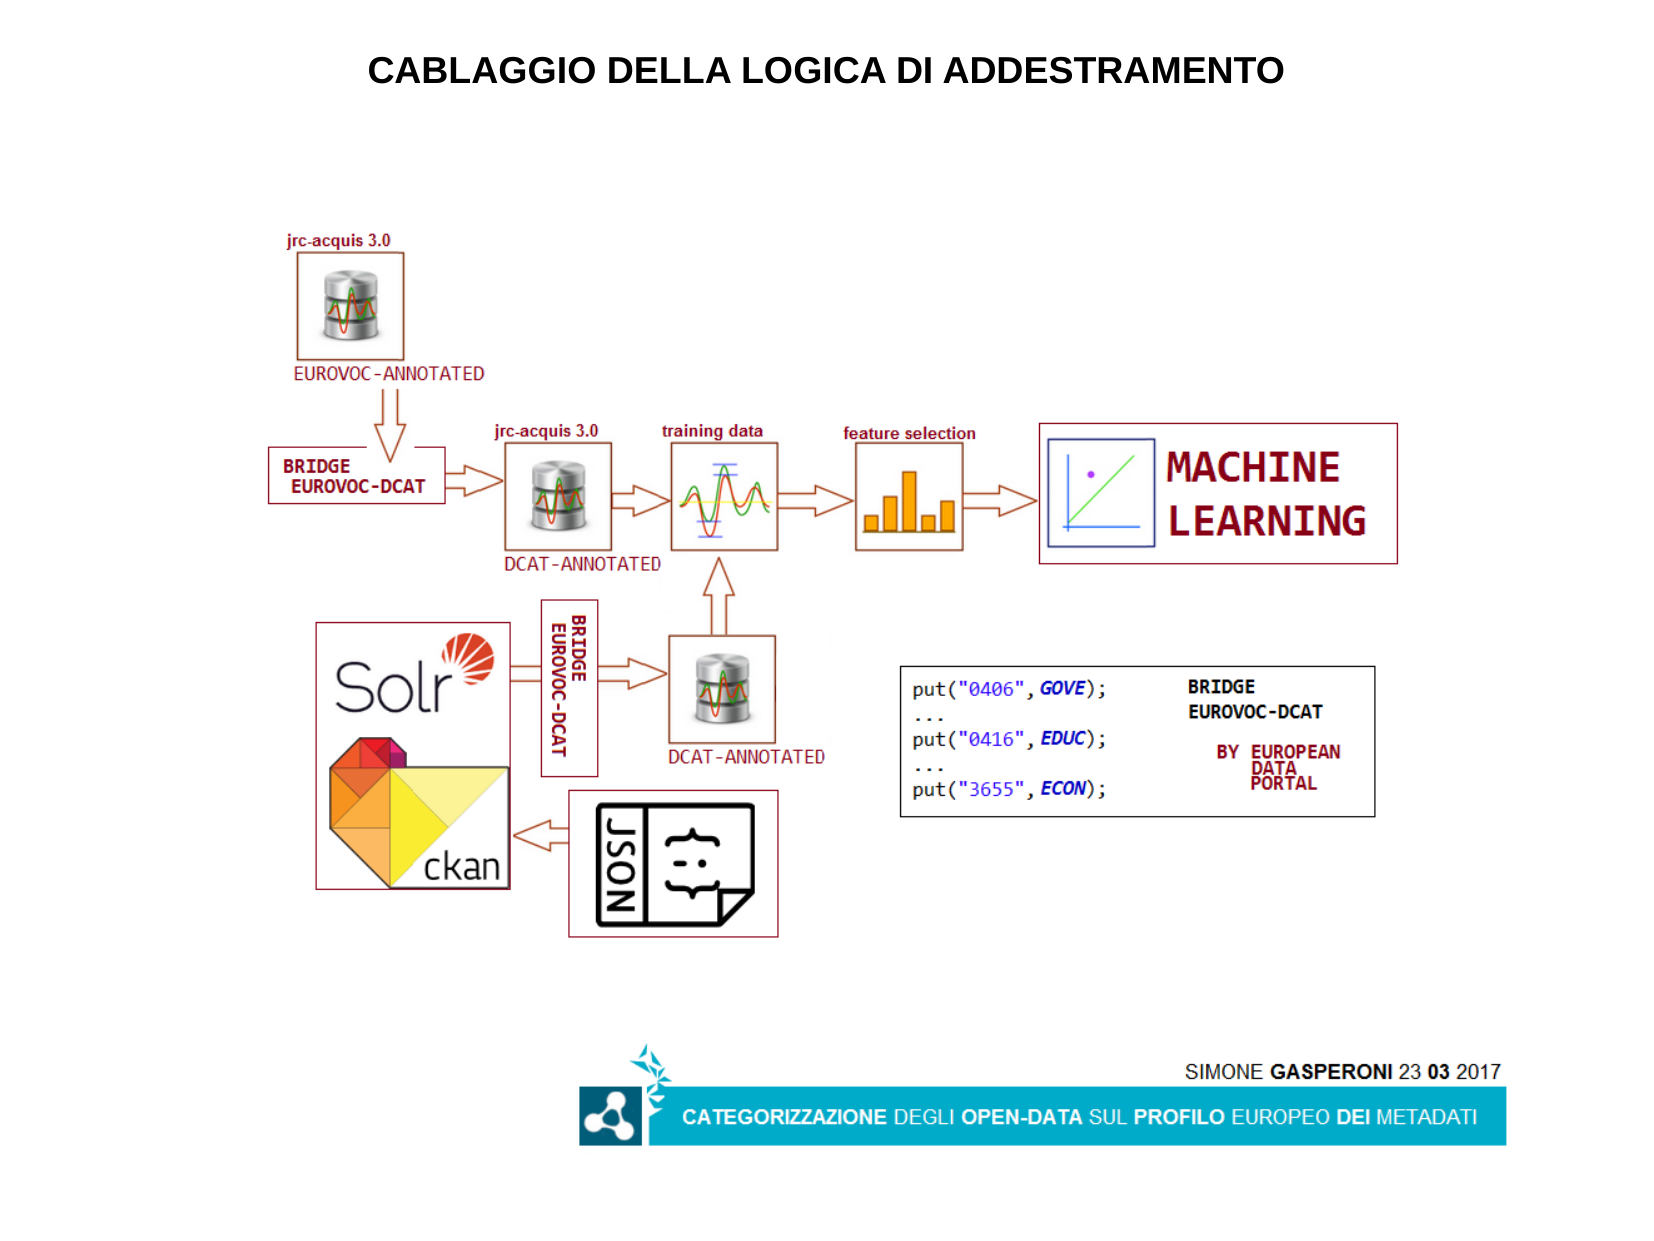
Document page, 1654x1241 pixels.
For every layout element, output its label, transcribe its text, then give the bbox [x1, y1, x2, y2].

text_box CABLAGGIO DELLA LOGICA DI ADDESTRAMENTO [0, 0, 1654, 122]
picture [188, 205, 1477, 969]
picture [557, 1039, 1524, 1157]
